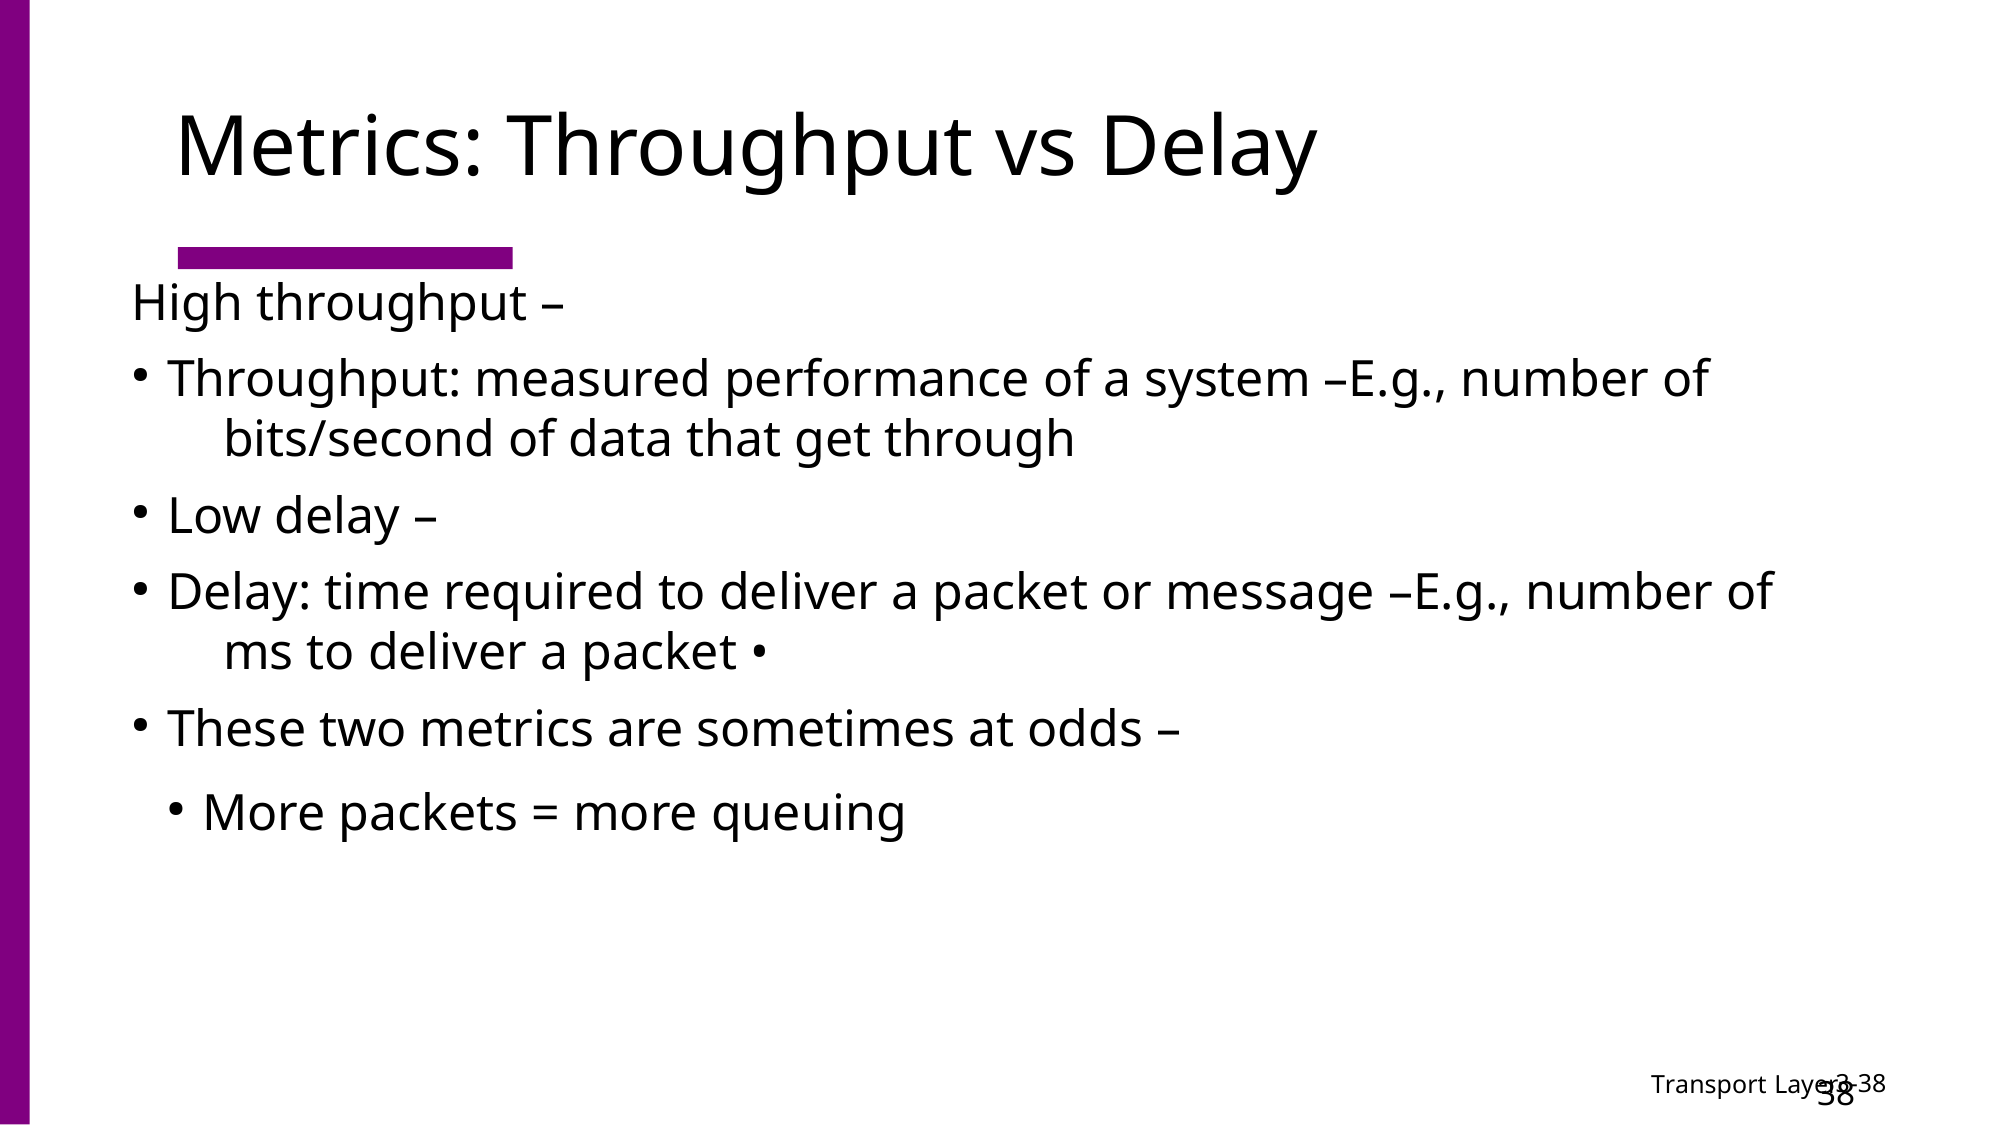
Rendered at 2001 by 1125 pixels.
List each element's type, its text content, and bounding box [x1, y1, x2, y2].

text_box 3-<number> [1820, 1060, 1969, 1106]
title Metrics: Throughput vs Delay [123, 57, 1824, 227]
text_box Transport Layer [1219, 1057, 1854, 1105]
list High throughput – Throughput: measured performance of a system –E.g., number of bits/second of data that get through Low delay – Delay: time required to deliver a packet or message –E.g., number of ms to deliver a packet • These two metrics are sometimes at odds – More packets = more queuing [116, 262, 1815, 1026]
